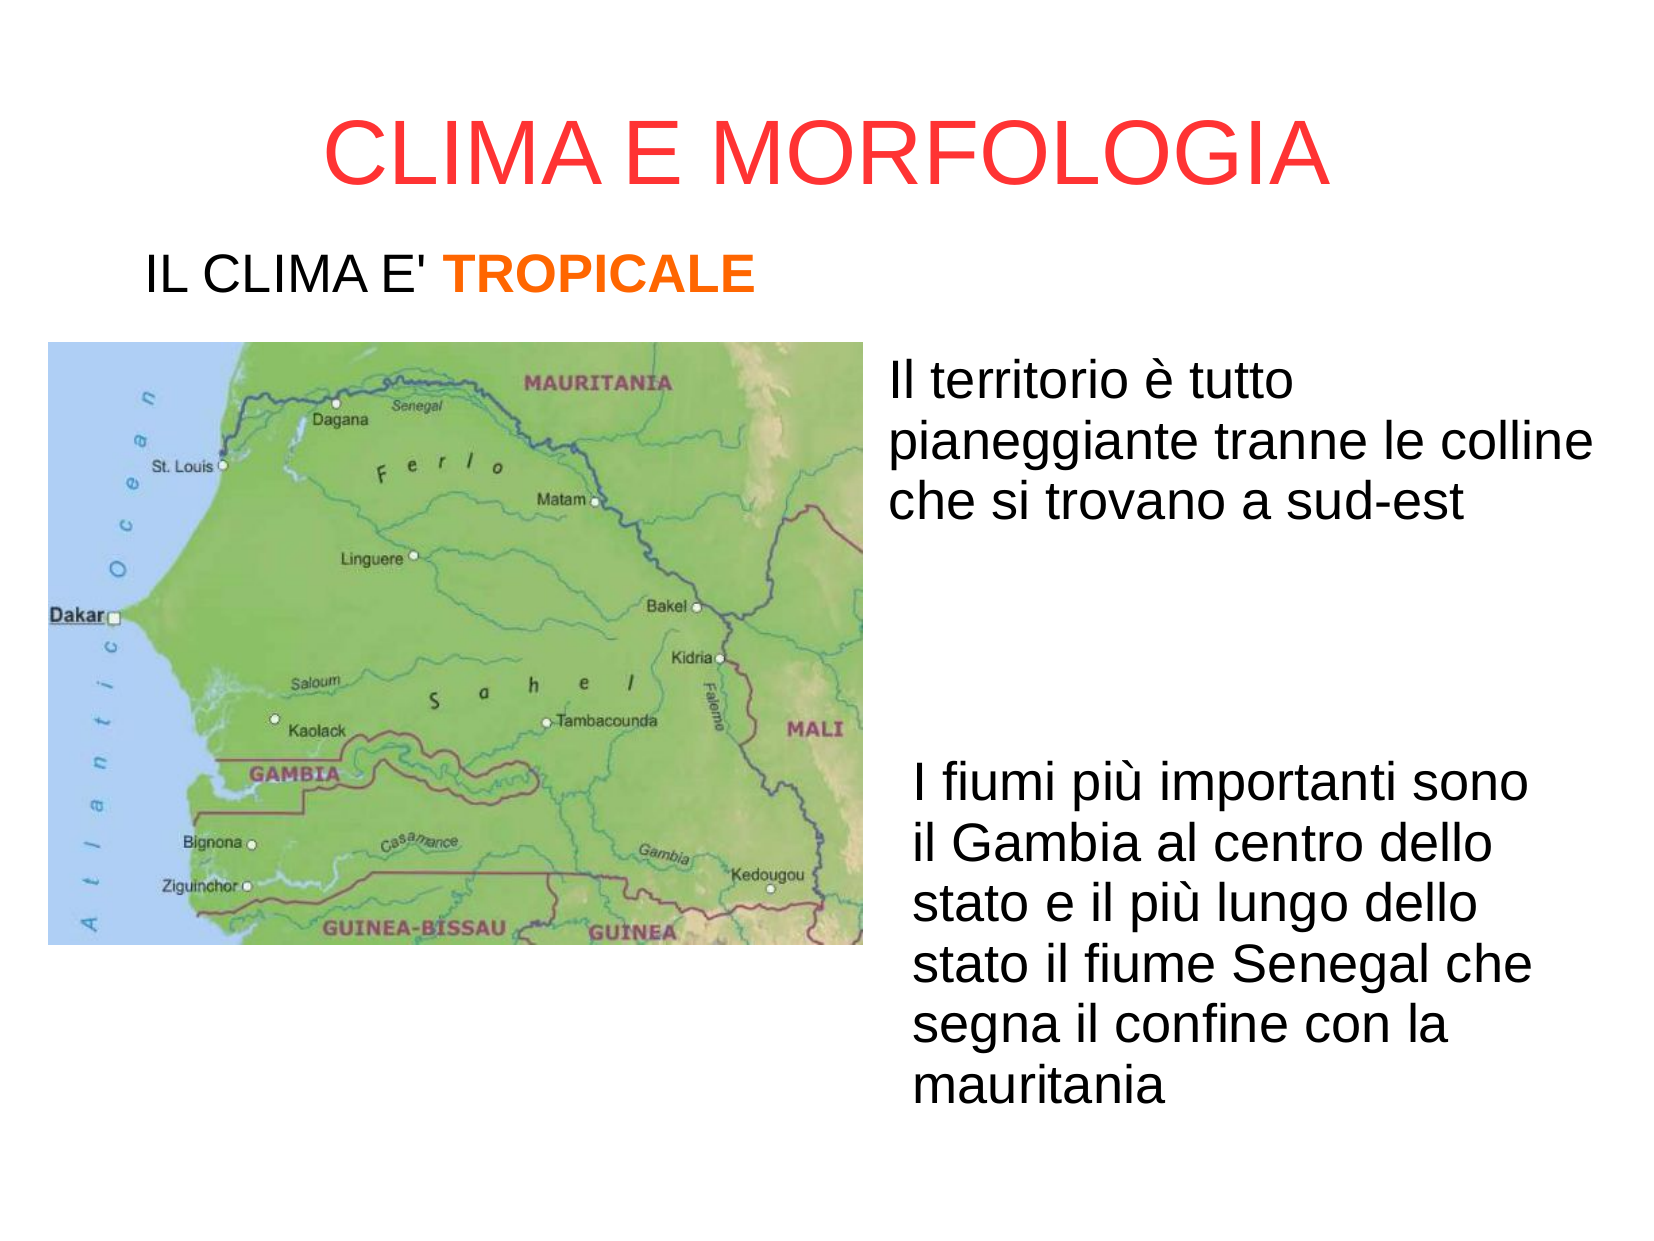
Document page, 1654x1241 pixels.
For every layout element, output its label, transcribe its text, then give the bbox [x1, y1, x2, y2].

text_box I fiumi più importanti sono il Gambia al centro dello stato e il più lungo dello stato il fiume Senegal che segna il confine con la mauritania [897, 744, 1571, 1123]
text_box Il territorio è tutto pianeggiante tranne le colline che si trovano a sud-est [874, 342, 1630, 539]
title CLIMA E MORFOLOGIA [82, 49, 1571, 257]
text_box IL CLIMA E' TROPICALE [129, 236, 1571, 312]
picture [48, 342, 863, 945]
